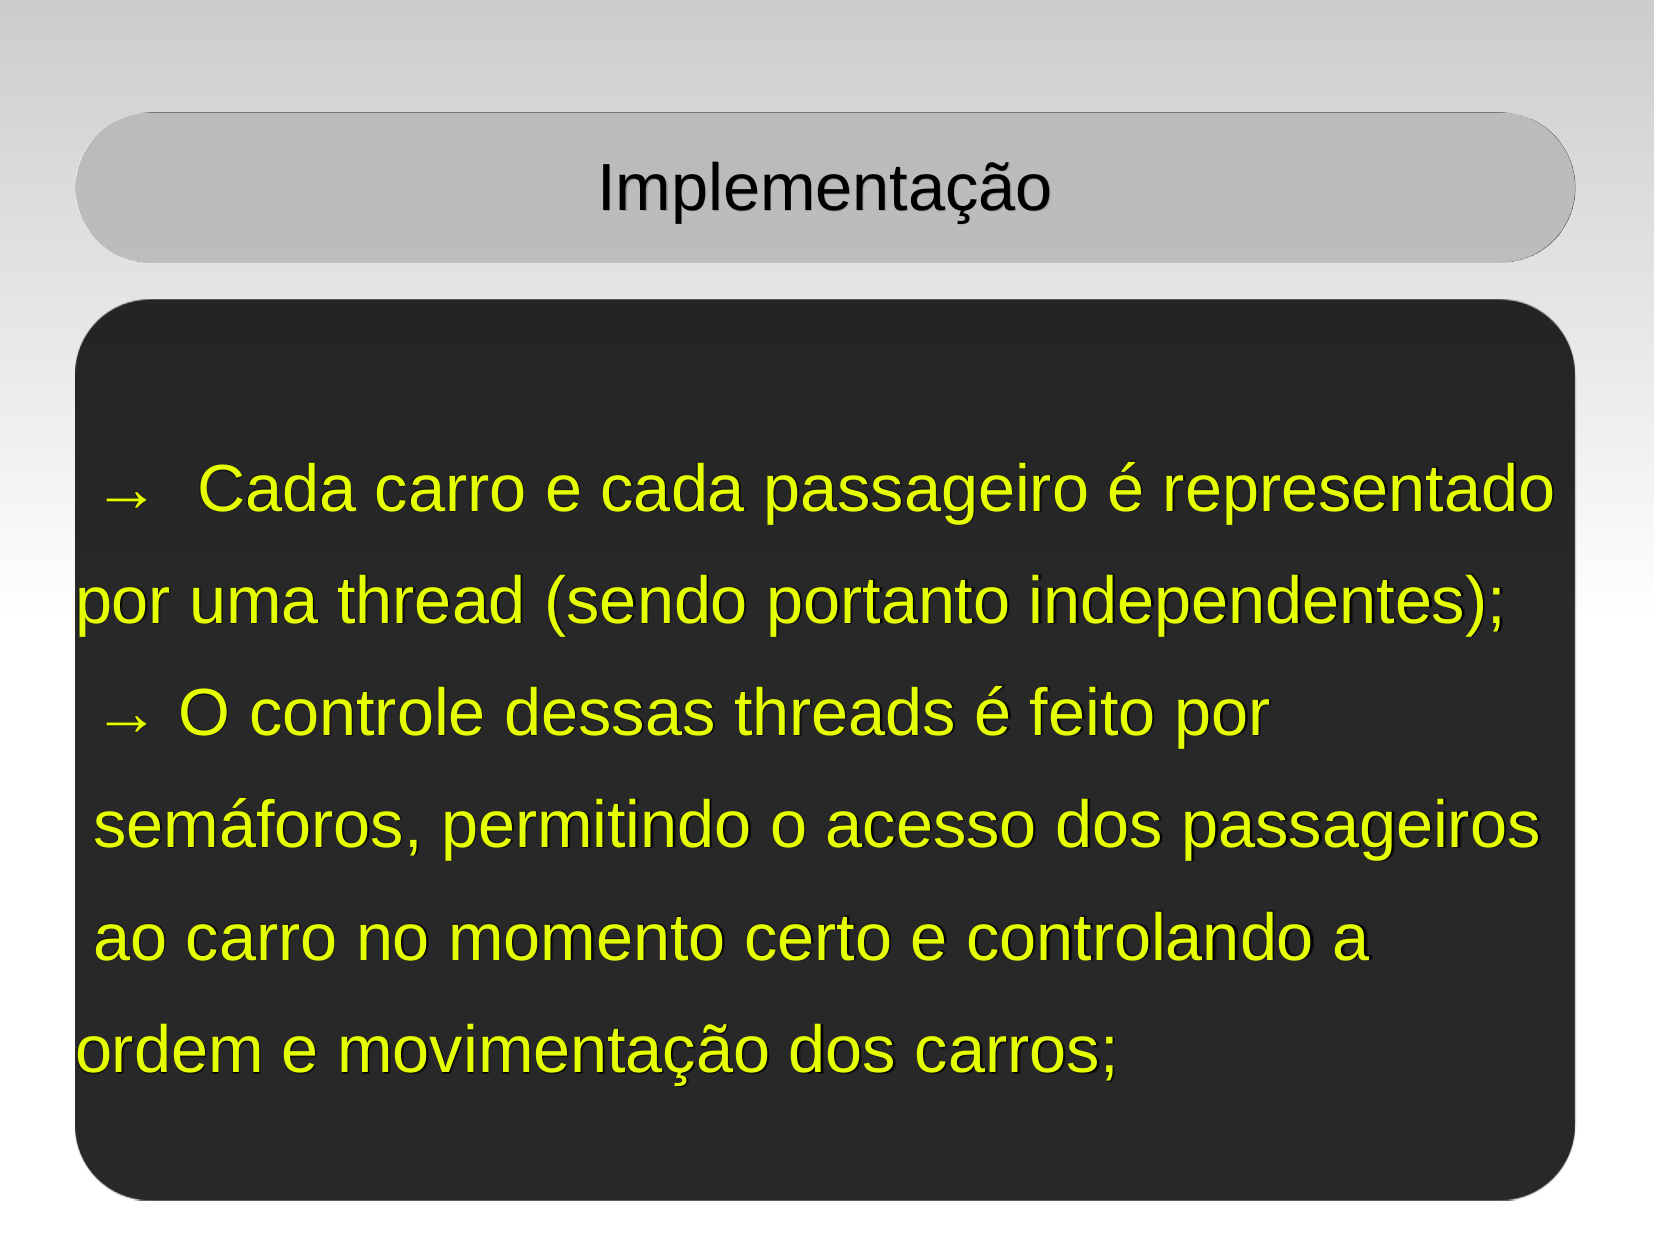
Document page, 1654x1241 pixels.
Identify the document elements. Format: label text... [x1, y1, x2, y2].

text_box → Cada carro e cada passageiro é representado por uma thread (sendo portanto independentes); → O controle dessas threads é feito por semáforos, permitindo o acesso dos passageiros ao carro no momento certo e controlando a ordem e movimentação dos carros; [75, 300, 1576, 1201]
text_box Implementação [75, 112, 1576, 263]
